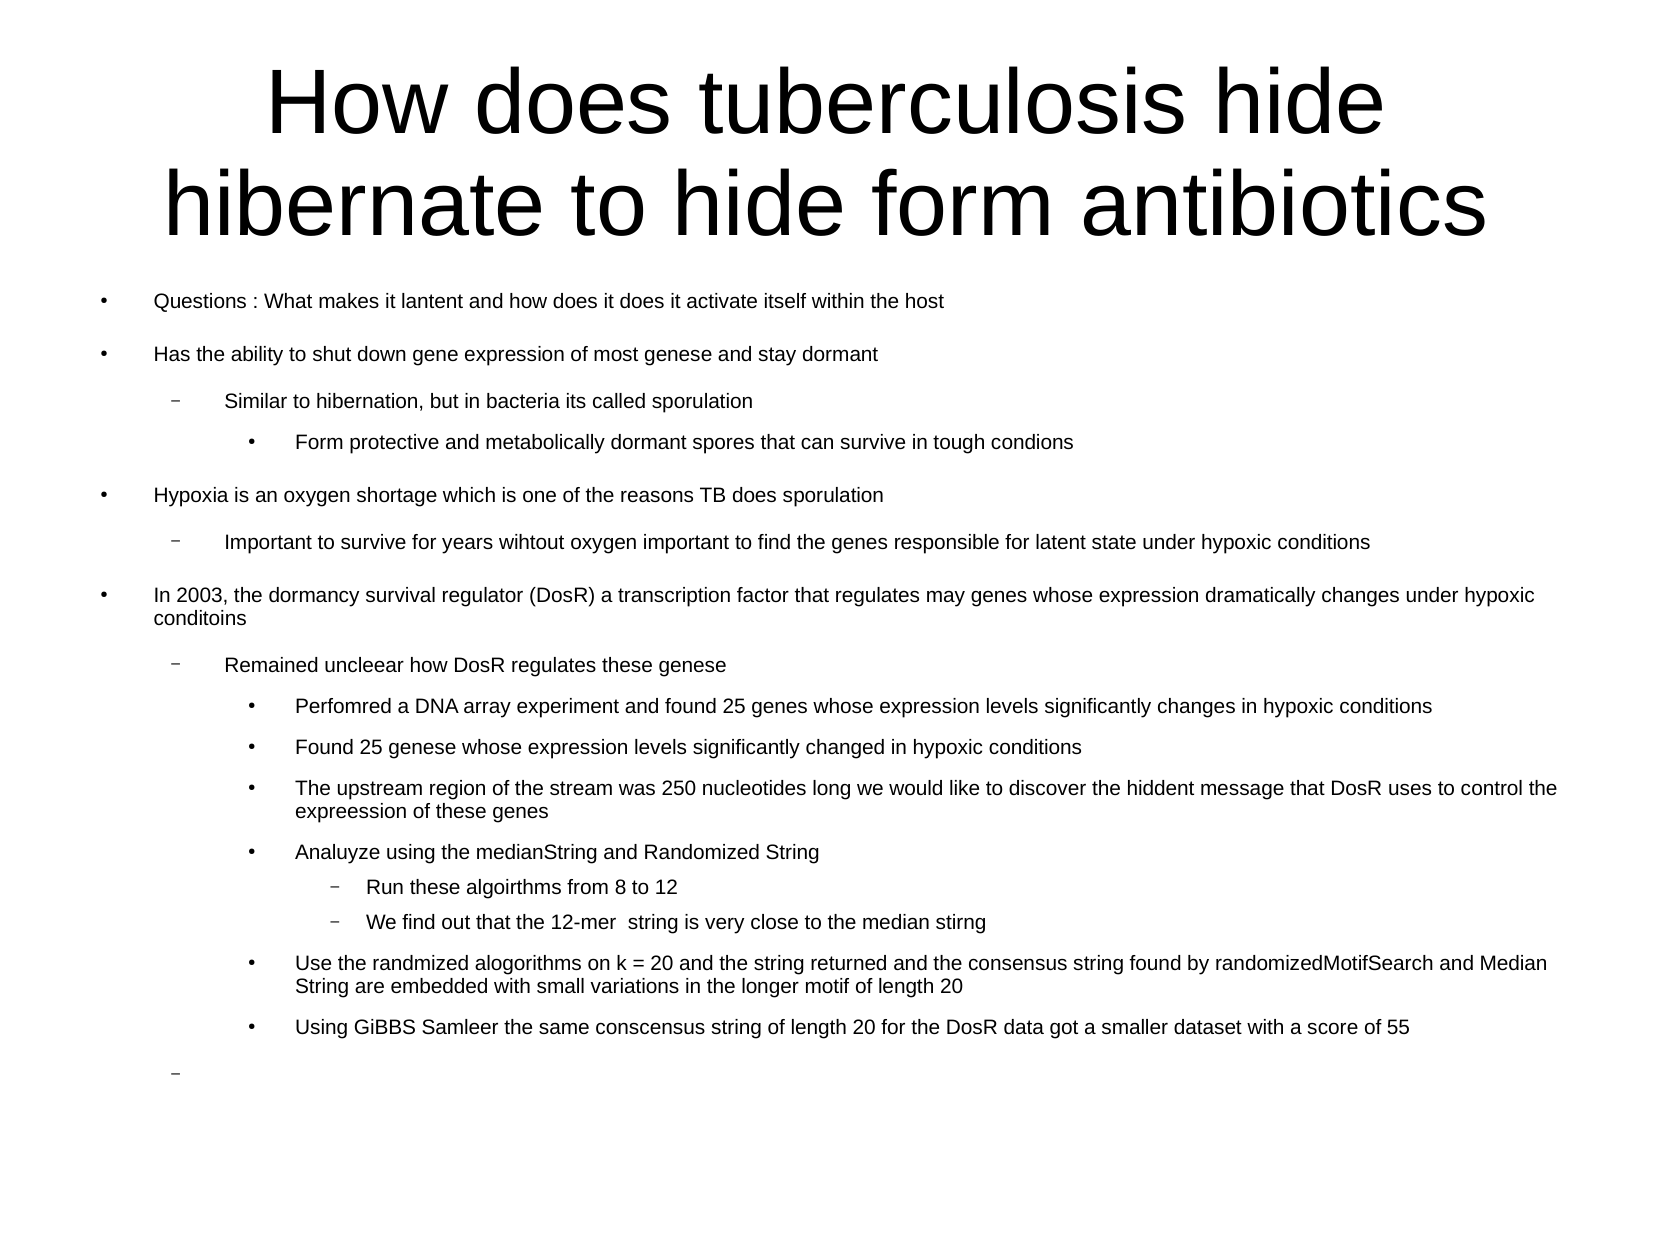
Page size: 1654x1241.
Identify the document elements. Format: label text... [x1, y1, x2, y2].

title How does tuberculosis hide hibernate to hide form antibiotics [82, 49, 1571, 257]
list Questions : What makes it lantent and how does it does it activate itself within the host Has the ability to shut down gene expression of most genese and stay dormant Similar to hibernation, but in bacteria its called sporulation Form protective and metabolically dormant spores that can survive in tough condions Hypoxia is an oxygen shortage which is one of the reasons TB does sporulation Important to survive for years wihtout oxygen important to find the genes responsible for latent state under hypoxic conditions In 2003, the dormancy survival regulator (DosR) a transcription factor that regulates may genes whose expression dramatically changes under hypoxic conditoins Remained uncleear how DosR regulates these genese Perfomred a DNA array experiment and found 25 genes whose expression levels significantly changes in hypoxic conditions Found 25 genese whose expression levels significantly changed in hypoxic conditions The upstream region of the stream was 250 nucleotides long we would like to discover the hiddent message that DosR uses to control the expreession of these genes Analuyze using the medianString and Randomized String Run these algoirthms from 8 to 12 We find out that the 12-mer string is very close to the median stirng Use the randmized alogorithms on k = 20 and the string returned and the consensus string found by randomizedMotifSearch and Median String are embedded with small variations in the longer motif of length 20 Using GiBBS Samleer the same conscensus string of length 20 for the DosR data got a smaller dataset with a score of 55 [82, 290, 1560, 1217]
